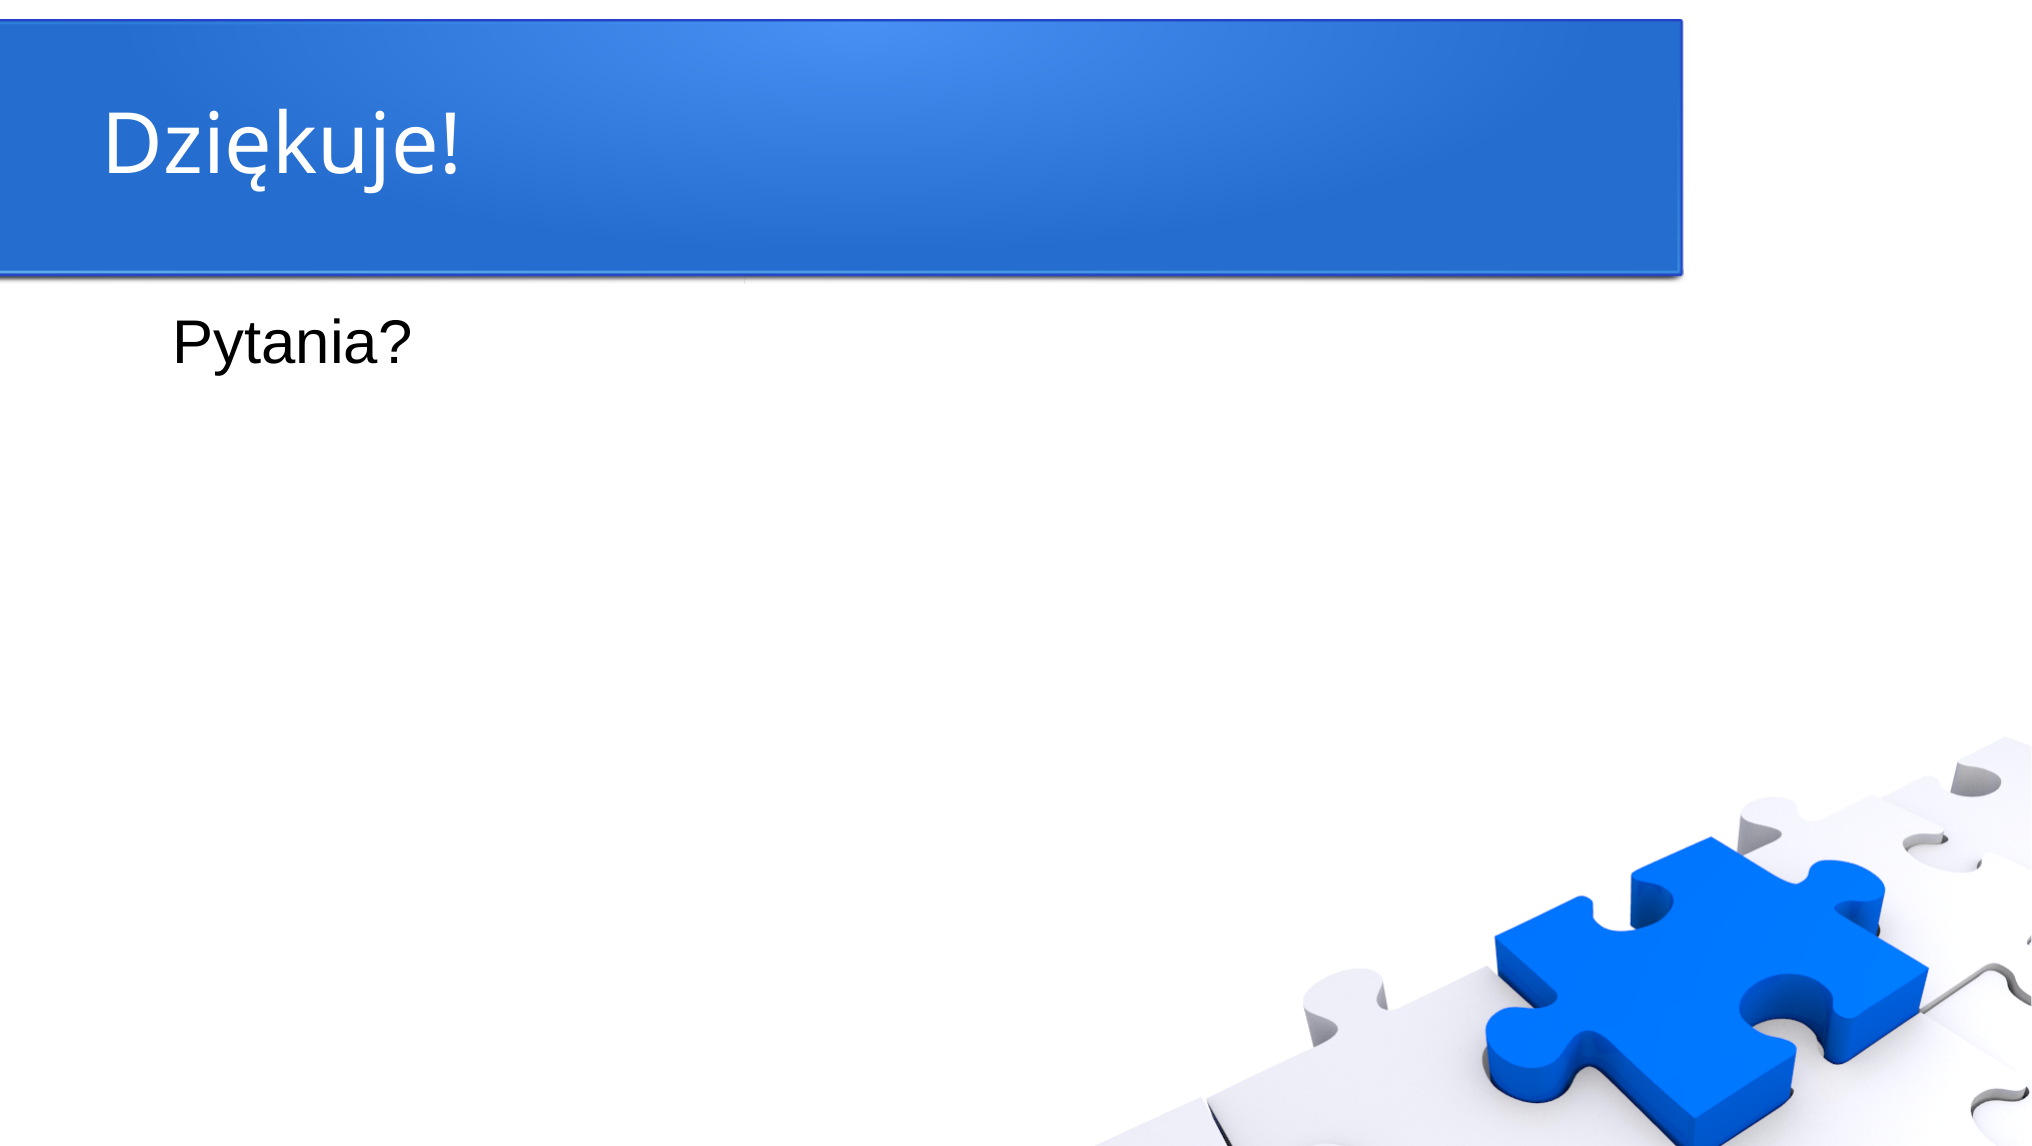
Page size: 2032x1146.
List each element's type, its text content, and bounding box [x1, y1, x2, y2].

list Pytania? [101, 307, 1619, 957]
picture [0, 19, 1689, 284]
picture [1071, 605, 2032, 1146]
title Dziękuje! [101, 45, 1666, 237]
